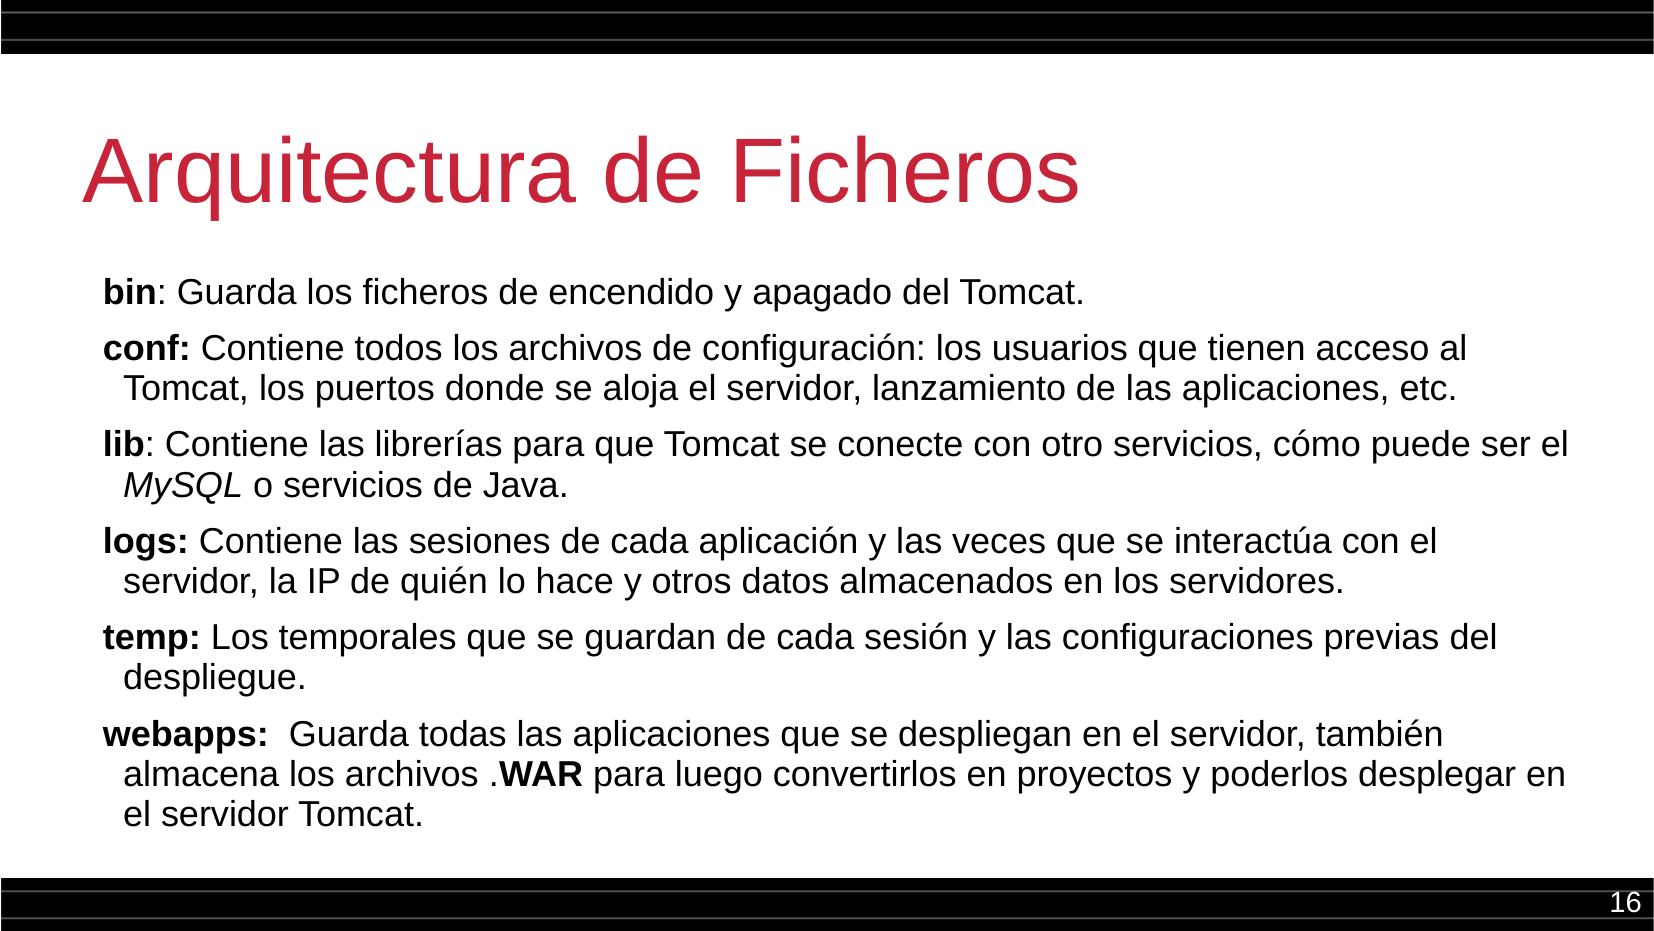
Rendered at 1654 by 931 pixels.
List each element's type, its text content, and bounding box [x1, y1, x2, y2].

title Arquitectura de Ficheros [82, 92, 1571, 249]
picture [1, 0, 1654, 54]
picture [1, 878, 1654, 931]
list bin: Guarda los ficheros de encendido y apagado del Tomcat. conf: Contiene todos los archivos de configuración: los usuarios que tienen acceso al Tomcat, los puertos donde se aloja el servidor, lanzamiento de las aplicaciones, etc. lib: Contiene las librerías para que Tomcat se conecte con otro servicios, cómo puede ser el MySQL o servicios de Java. logs: Contiene las sesiones de cada aplicación y las veces que se interactúa con el servidor, la IP de quién lo hace y otros datos almacenados en los servidores. temp: Los temporales que se guardan de cada sesión y las configuraciones previas del despliegue. webapps: Guarda todas las aplicaciones que se despliegan en el servidor, también almacena los archivos .WAR para luego convertirlos en proyectos y poderlos desplegar en el servidor Tomcat. [82, 271, 1571, 851]
